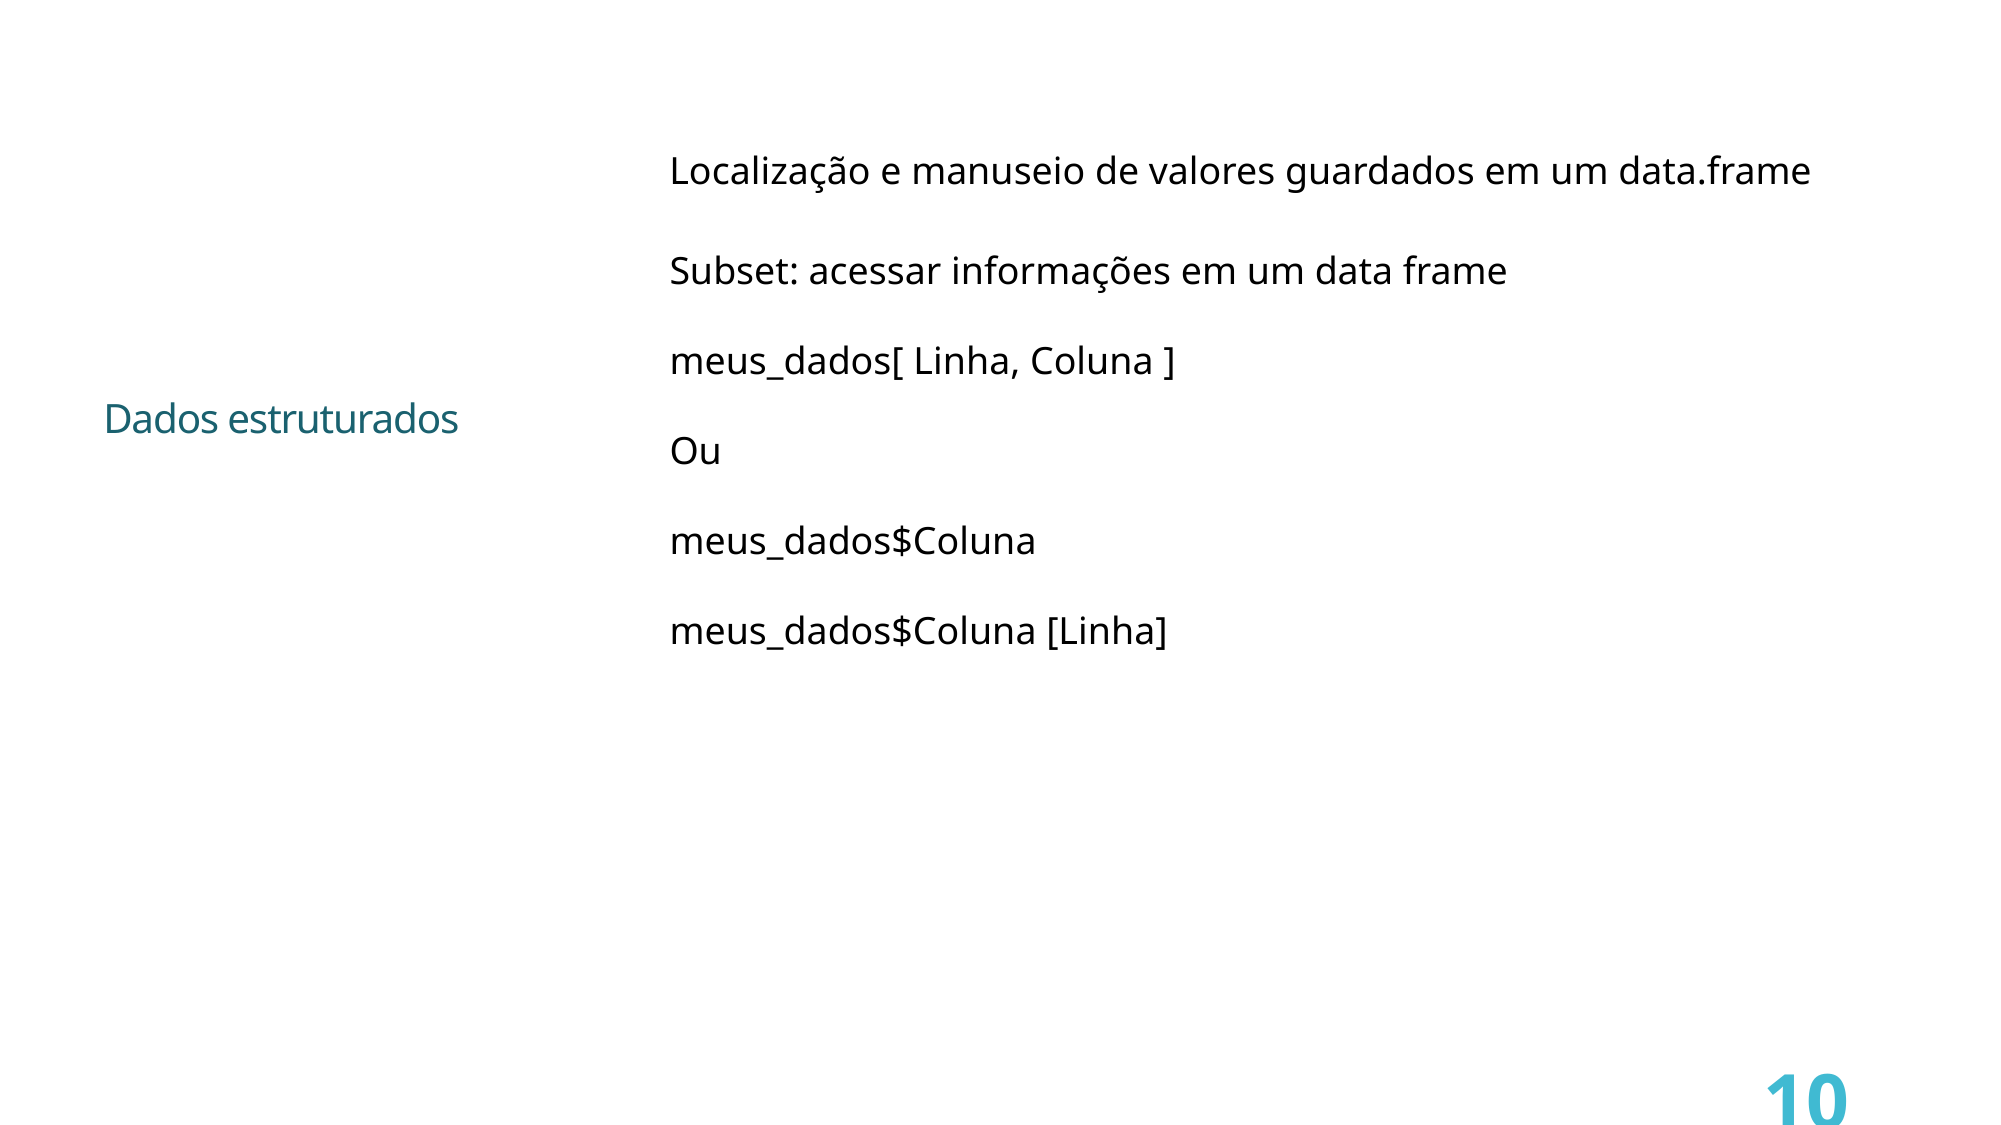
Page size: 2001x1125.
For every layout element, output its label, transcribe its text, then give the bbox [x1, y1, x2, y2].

text_box Subset: acessar informações em um data frame meus_dados[ Linha, Coluna ] Ou meus_dados$Coluna meus_dados$Coluna [Linha] [654, 239, 1543, 664]
text_box Dados estruturados Data frames manuseio [0, 389, 564, 627]
text_box Localização e manuseio de valores guardados em um data.frame [654, 139, 1694, 201]
slide_number 10 [1748, 1045, 2000, 1106]
